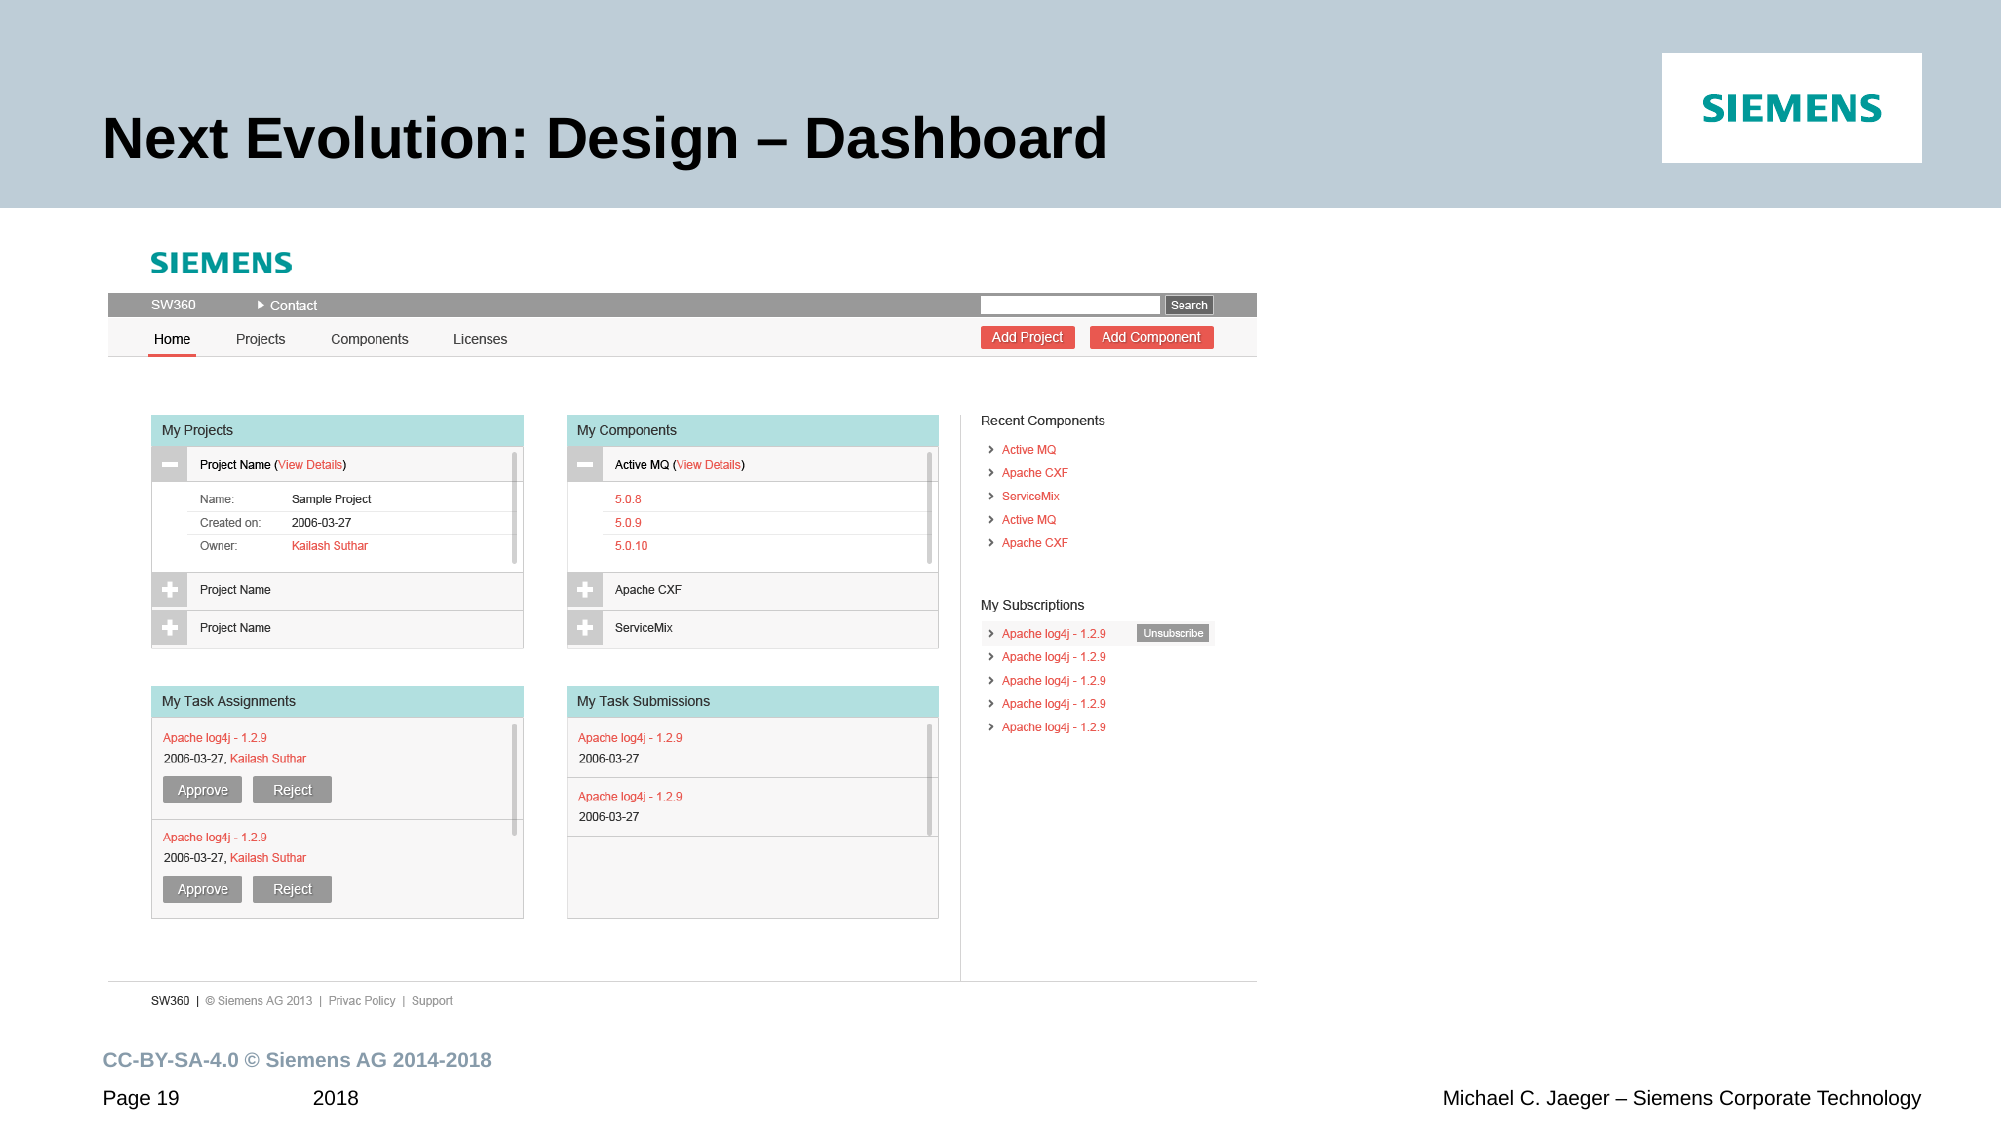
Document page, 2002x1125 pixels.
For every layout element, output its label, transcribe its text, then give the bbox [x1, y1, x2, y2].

picture [108, 232, 1257, 1028]
text_box Next Evolution: Design – Dashboard [0, 0, 2001, 208]
